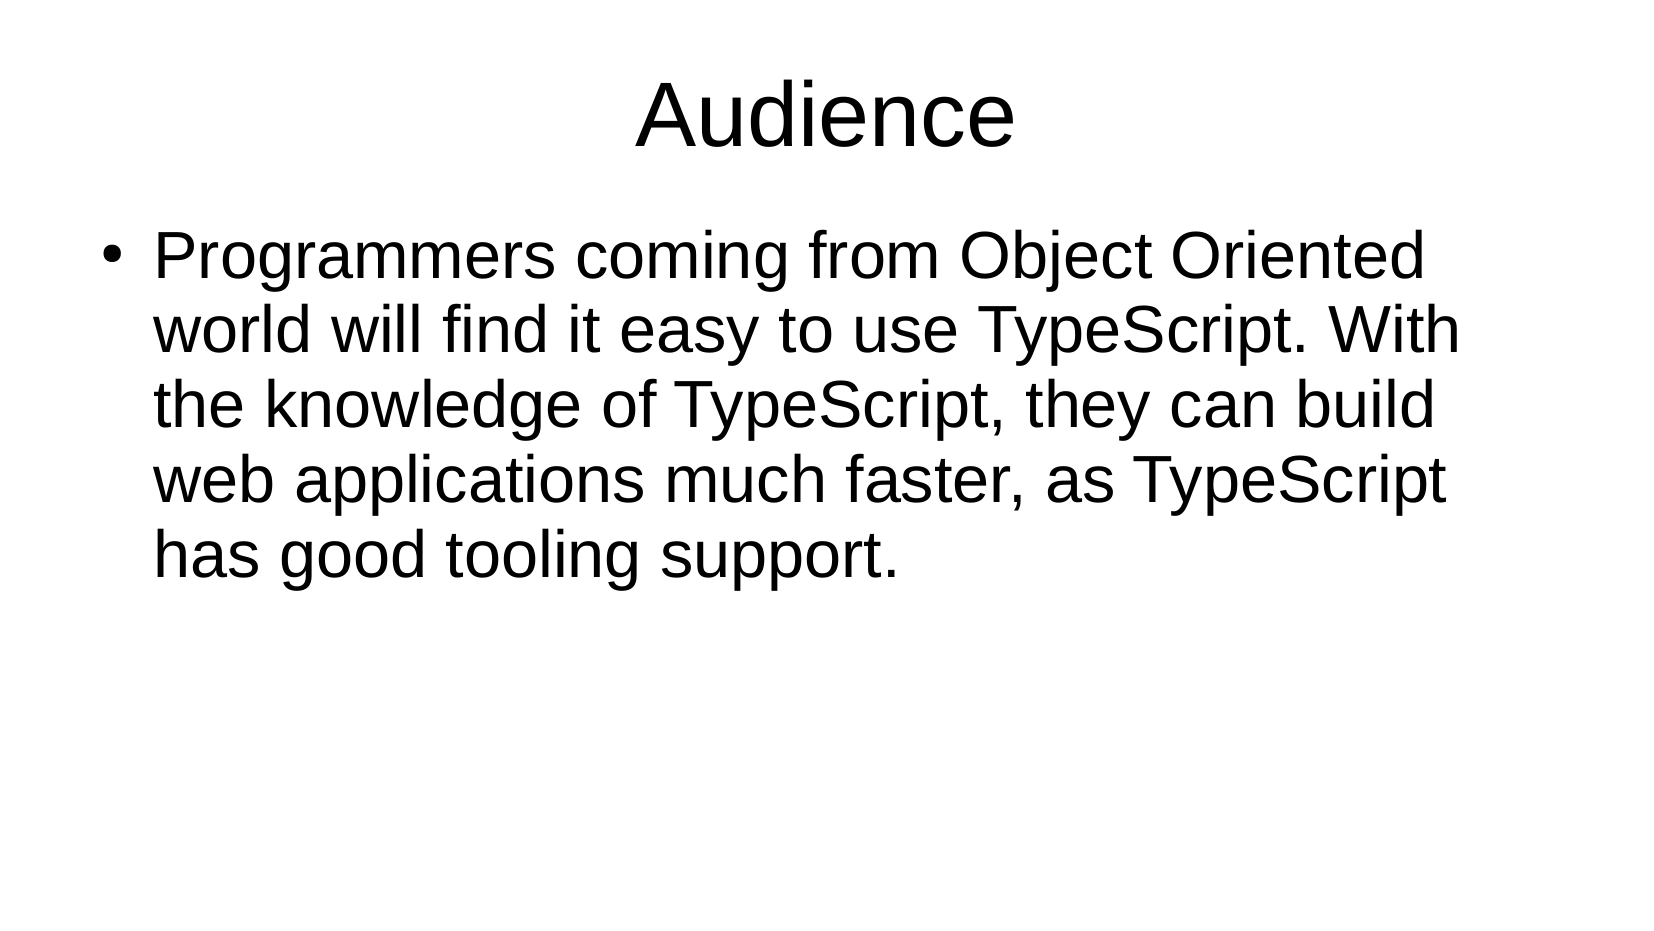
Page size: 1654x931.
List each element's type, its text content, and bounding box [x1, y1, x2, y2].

list Programmers coming from Object Oriented world will find it easy to use TypeScript. With the knowledge of TypeScript, they can build web applications much faster, as TypeScript has good tooling support. [82, 217, 1571, 758]
title Audience [82, 37, 1571, 193]
